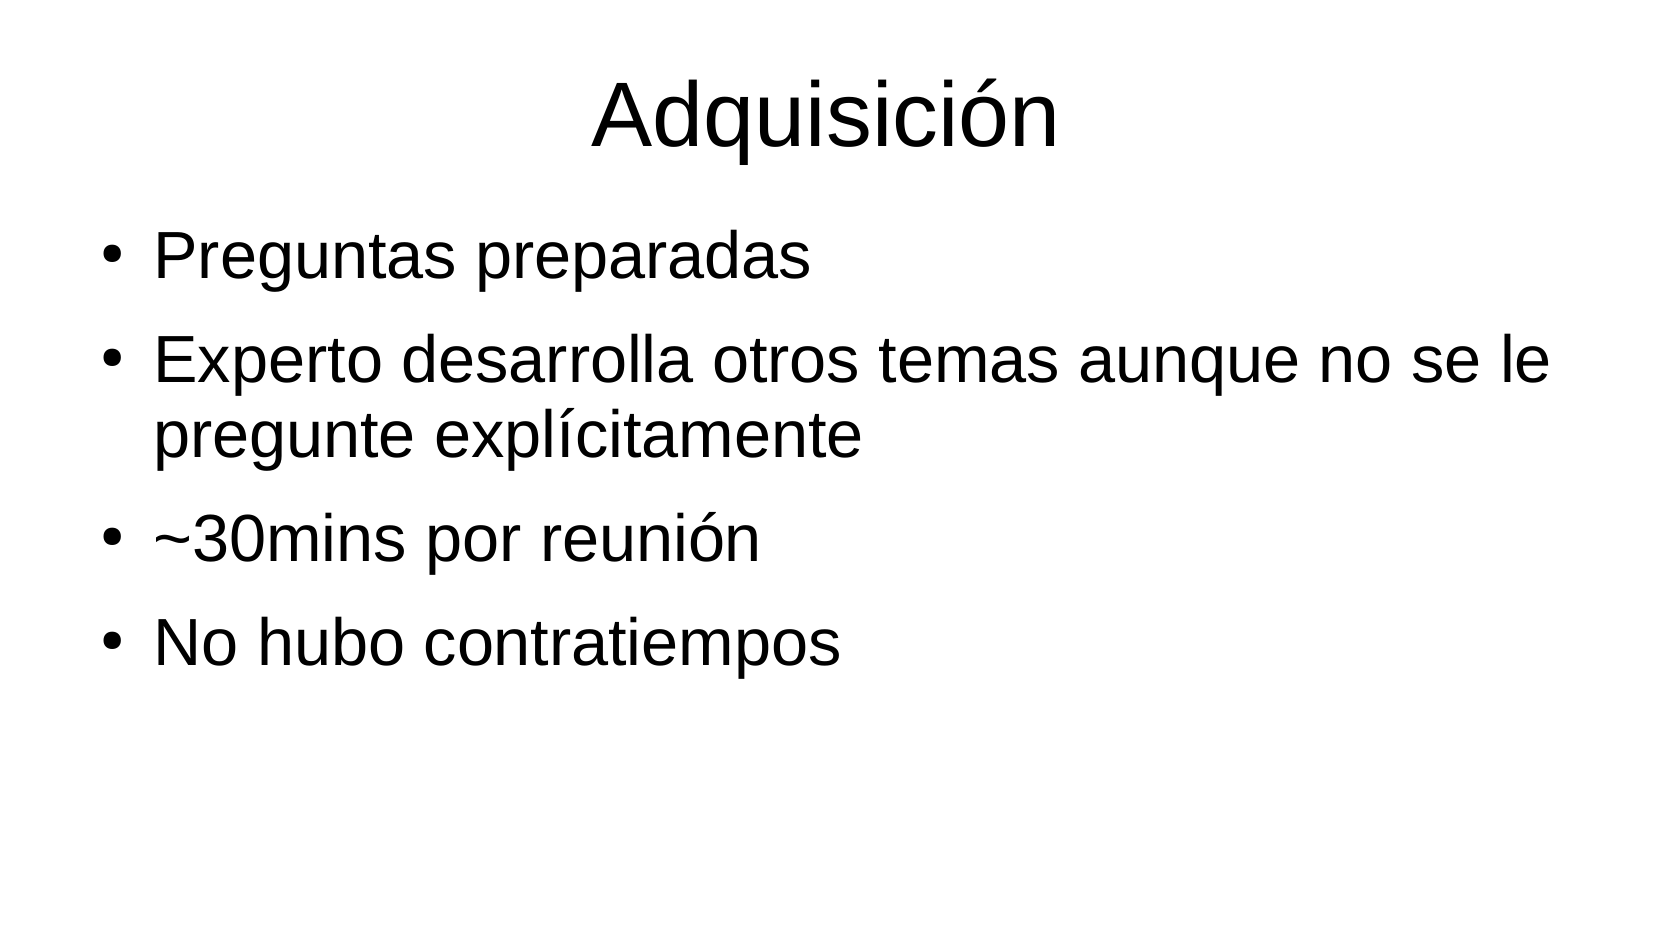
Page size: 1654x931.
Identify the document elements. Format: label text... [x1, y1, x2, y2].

list Preguntas preparadas Experto desarrolla otros temas aunque no se le pregunte explícitamente ~30mins por reunión No hubo contratiempos [82, 217, 1571, 758]
title Adquisición [82, 37, 1571, 193]
